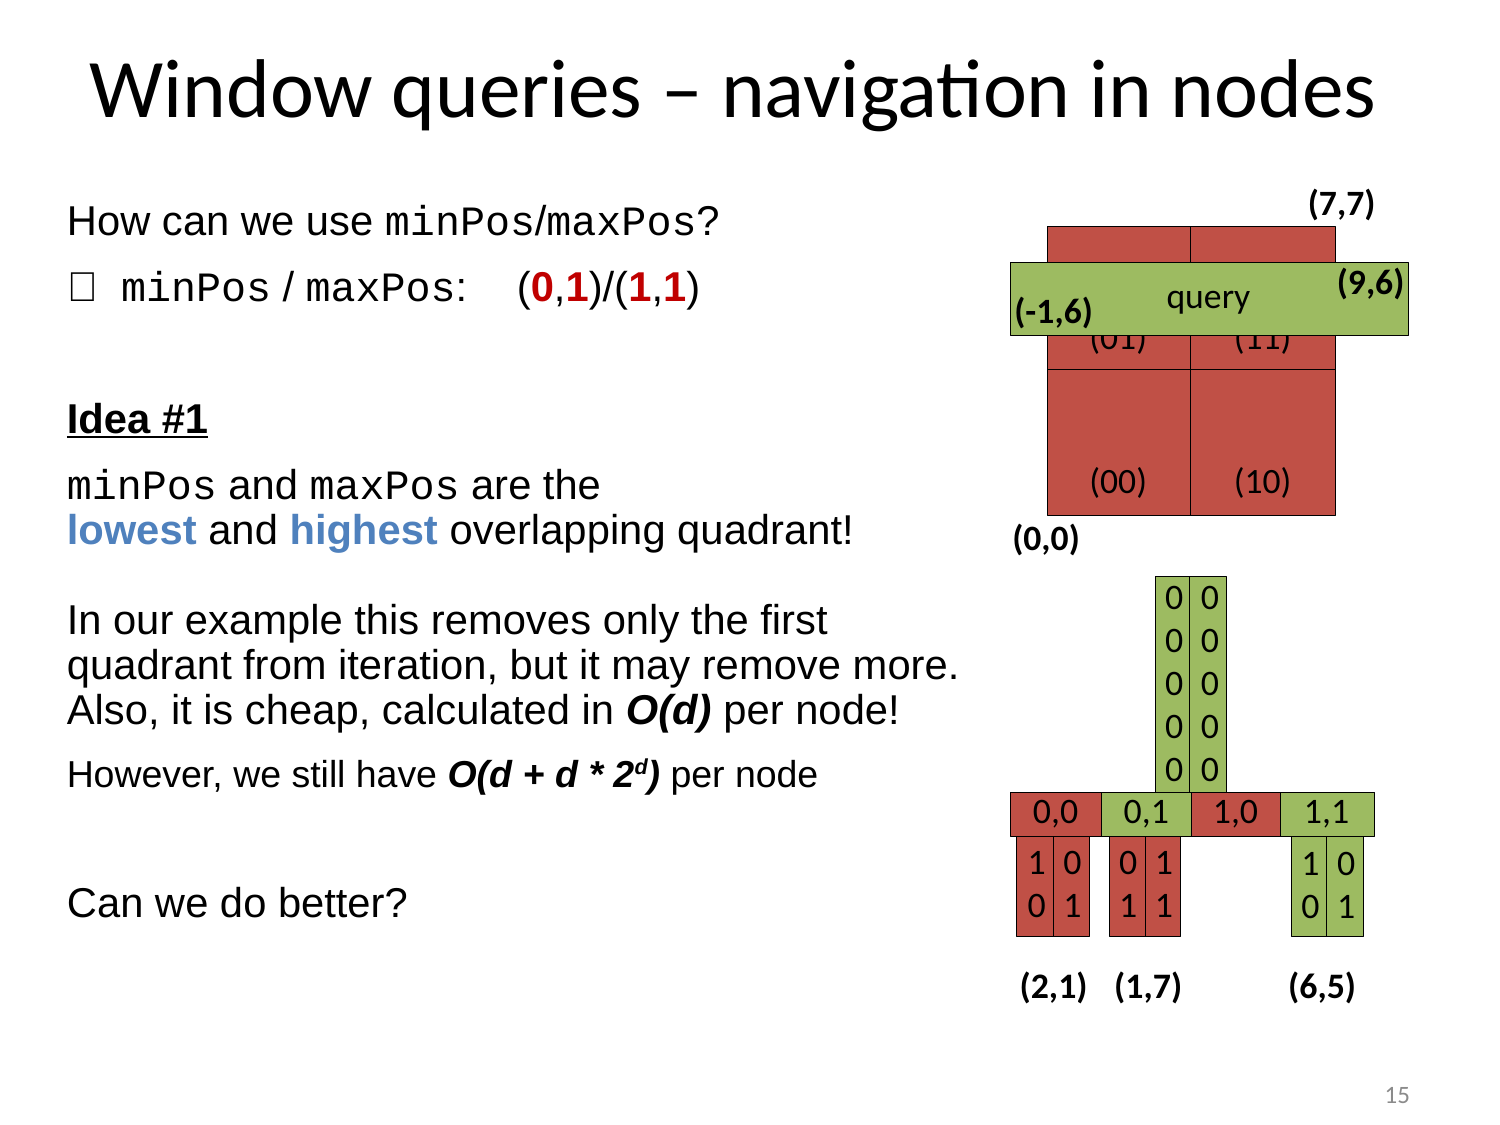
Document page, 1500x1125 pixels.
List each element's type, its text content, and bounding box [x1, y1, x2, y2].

text_box <number> [1074, 1079, 1425, 1107]
picture [1006, 568, 1377, 1013]
picture [1006, 174, 1411, 565]
text_box How can we use minPos/maxPos?  minPos / maxPos: (0,1)/(1,1) Idea #1 minPos and maxPos are the lowest and highest overlapping quadrant! In our example this removes only the first quadrant from iteration, but it may remove more. Also, it is cheap, calculated in O(d) per node! However, we still have O(d + d * 2d) per node Can we do better? [51, 192, 991, 1013]
text_box Window queries – navigation in nodes [75, 12, 1425, 155]
